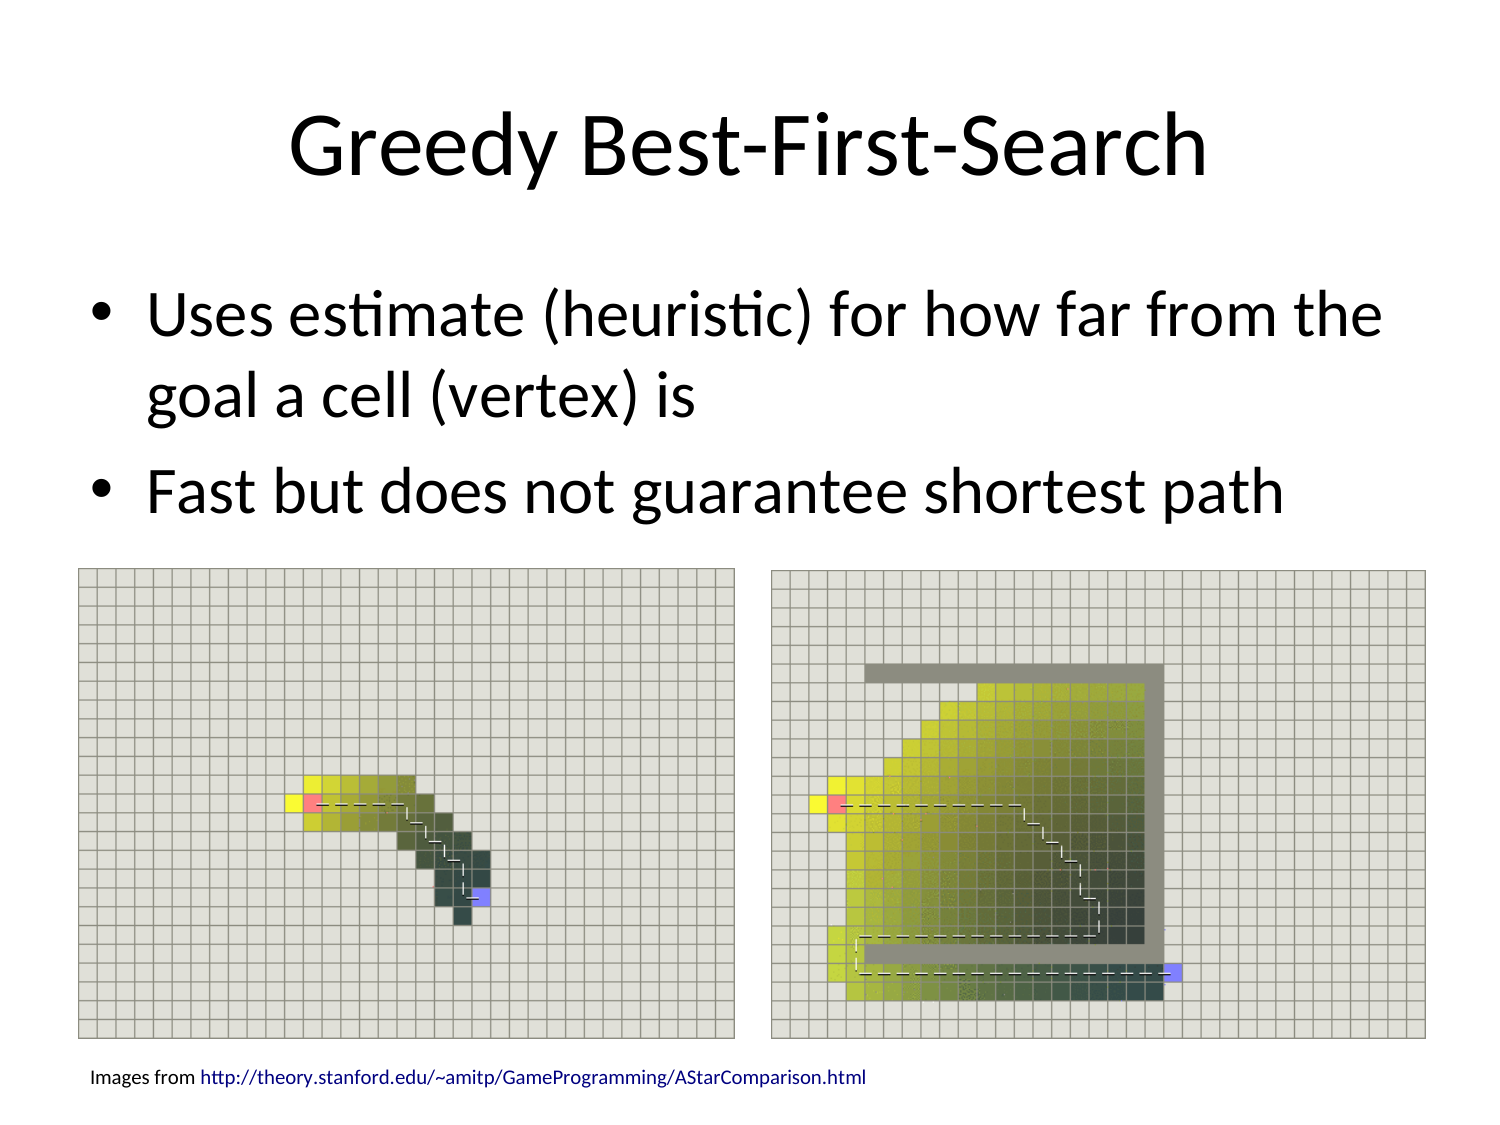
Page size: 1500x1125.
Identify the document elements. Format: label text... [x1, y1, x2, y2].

text_box Images from http://theory.stanford.edu/~amitp/GameProgramming/AStarComparison.html [75, 1056, 1409, 1097]
list Uses estimate (heuristic) for how far from the goal a cell (vertex) is Fast but does not guarantee shortest path [75, 262, 1426, 544]
picture [78, 568, 735, 1039]
picture [771, 570, 1426, 1039]
title Greedy Best-First-Search [75, 20, 1426, 257]
